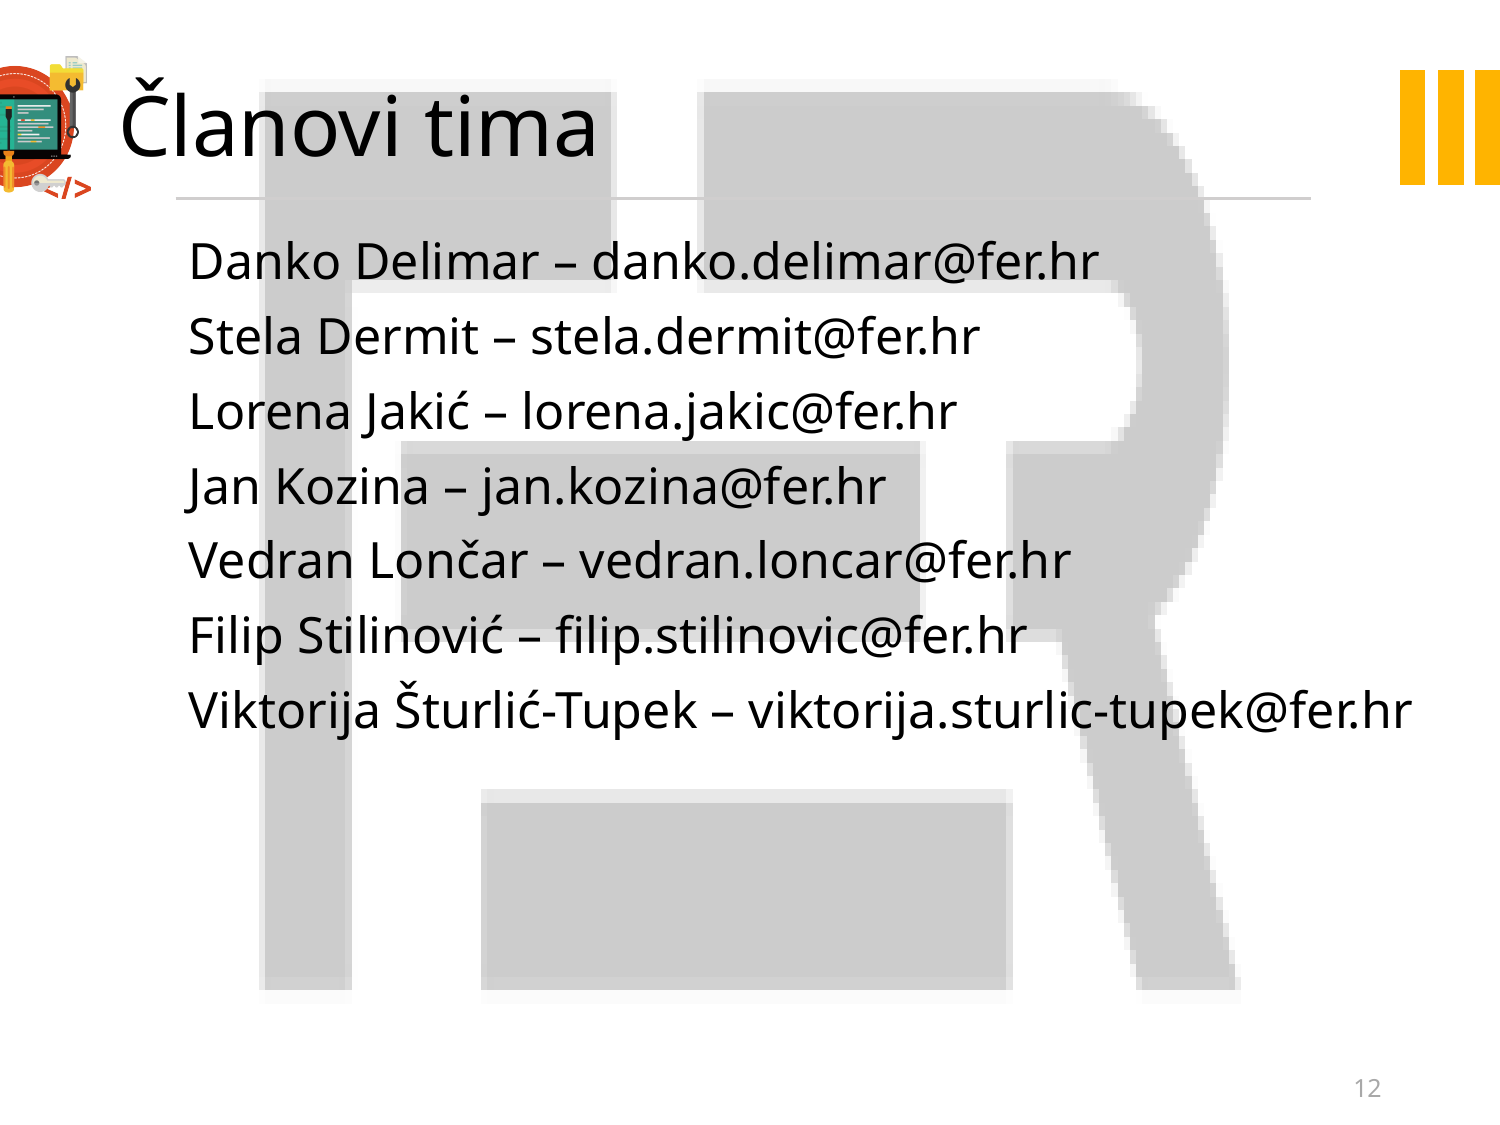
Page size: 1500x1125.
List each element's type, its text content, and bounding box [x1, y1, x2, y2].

list Danko Delimar – danko.delimar@fer.hr Stela Dermit – stela.dermit@fer.hr Lorena Jakić – lorena.jakic@fer.hr Jan Kozina – jan.kozina@fer.hr Vedran Lončar – vedran.loncar@fer.hr Filip Stilinović – filip.stilinovic@fer.hr Viktorija Šturlić-Tupek – viktorija.sturlic-tupek@fer.hr [103, 228, 1463, 1038]
title Članovi tima [103, 59, 1397, 199]
